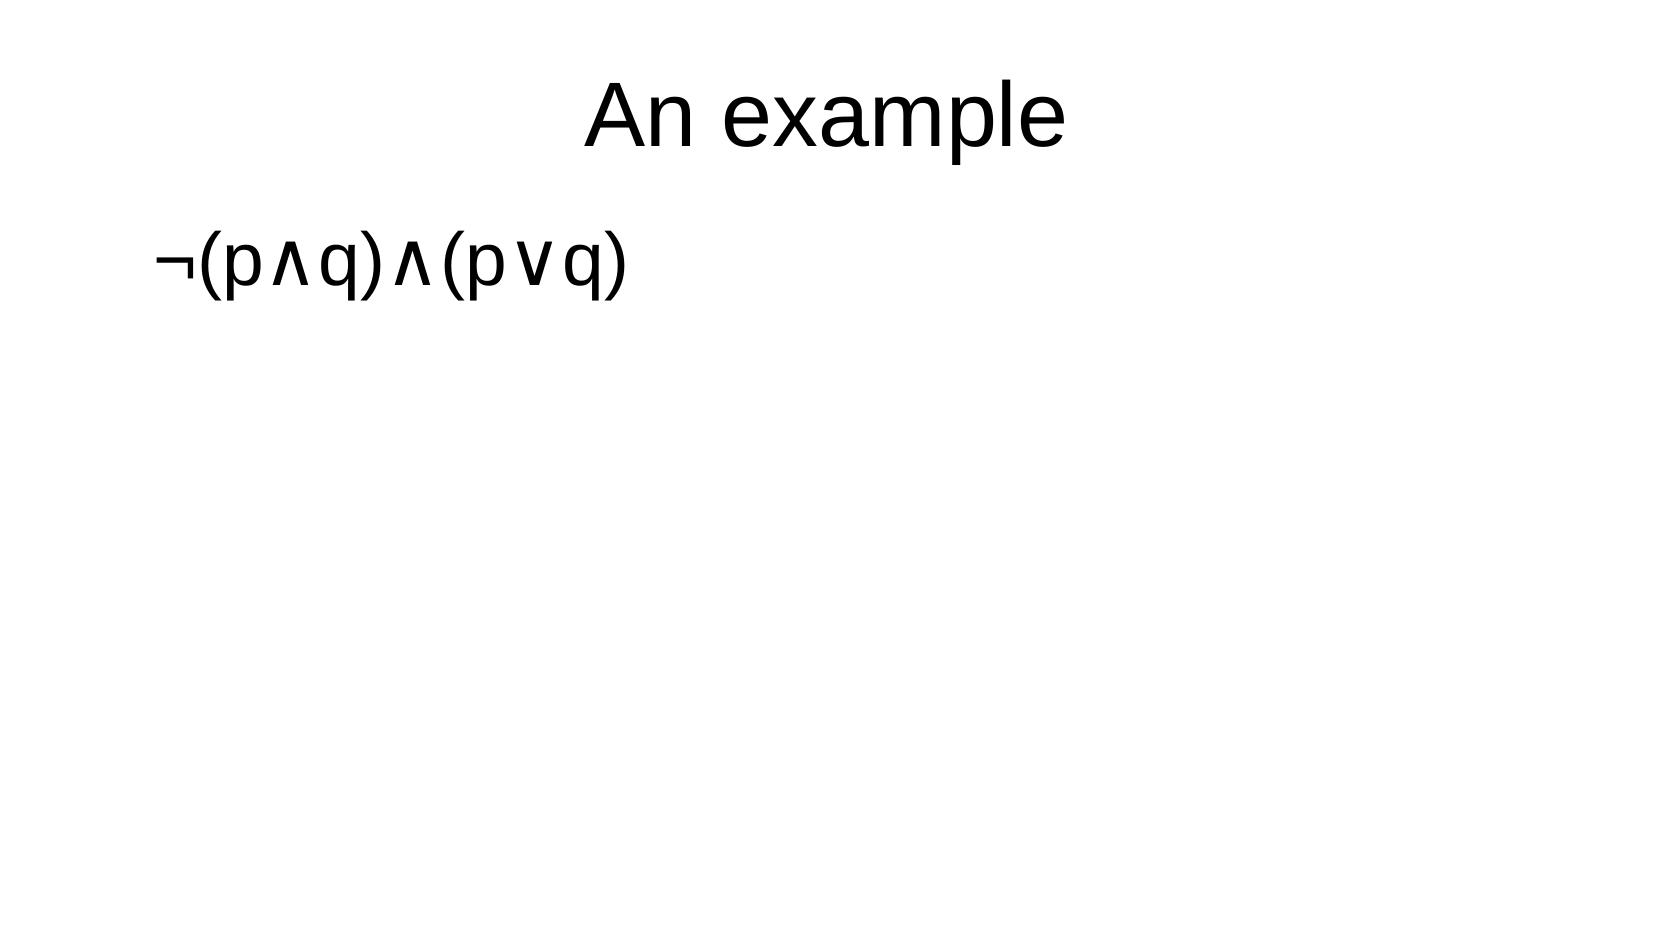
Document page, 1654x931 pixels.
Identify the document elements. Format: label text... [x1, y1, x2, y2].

list ¬(p∧q)∧(p∨q) [82, 217, 1571, 758]
title An example [82, 37, 1571, 193]
